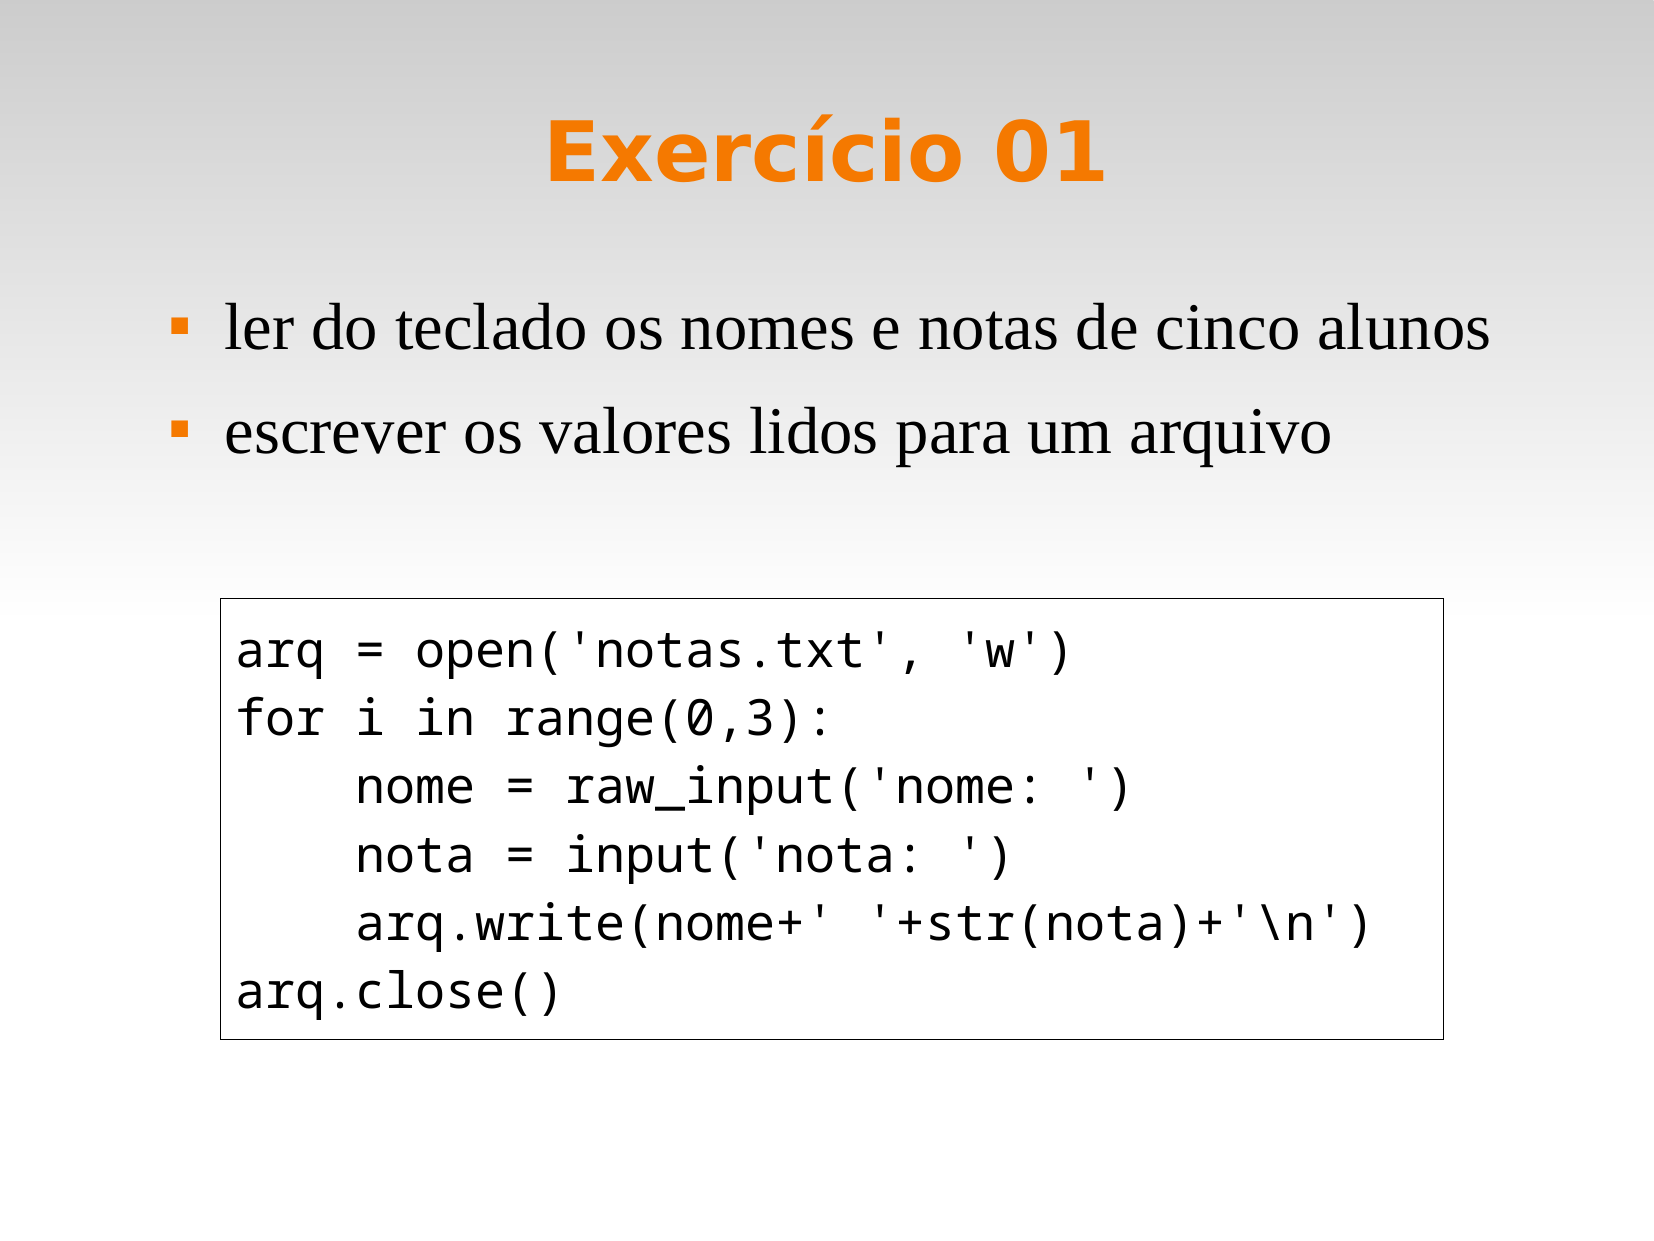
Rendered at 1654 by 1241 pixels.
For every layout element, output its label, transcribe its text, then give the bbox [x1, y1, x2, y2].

title Exercício 01 [82, 49, 1571, 257]
list ler do teclado os nomes e notas de cinco alunos escrever os valores lidos para um arquivo [82, 290, 1571, 1189]
text_box arq = open('notas.txt', 'w') for i in range(0,3): nome = raw_input('nome: ') nota = input('nota: ') arq.write(nome+' '+str(nota)+'\n') arq.close() [220, 598, 1444, 1040]
